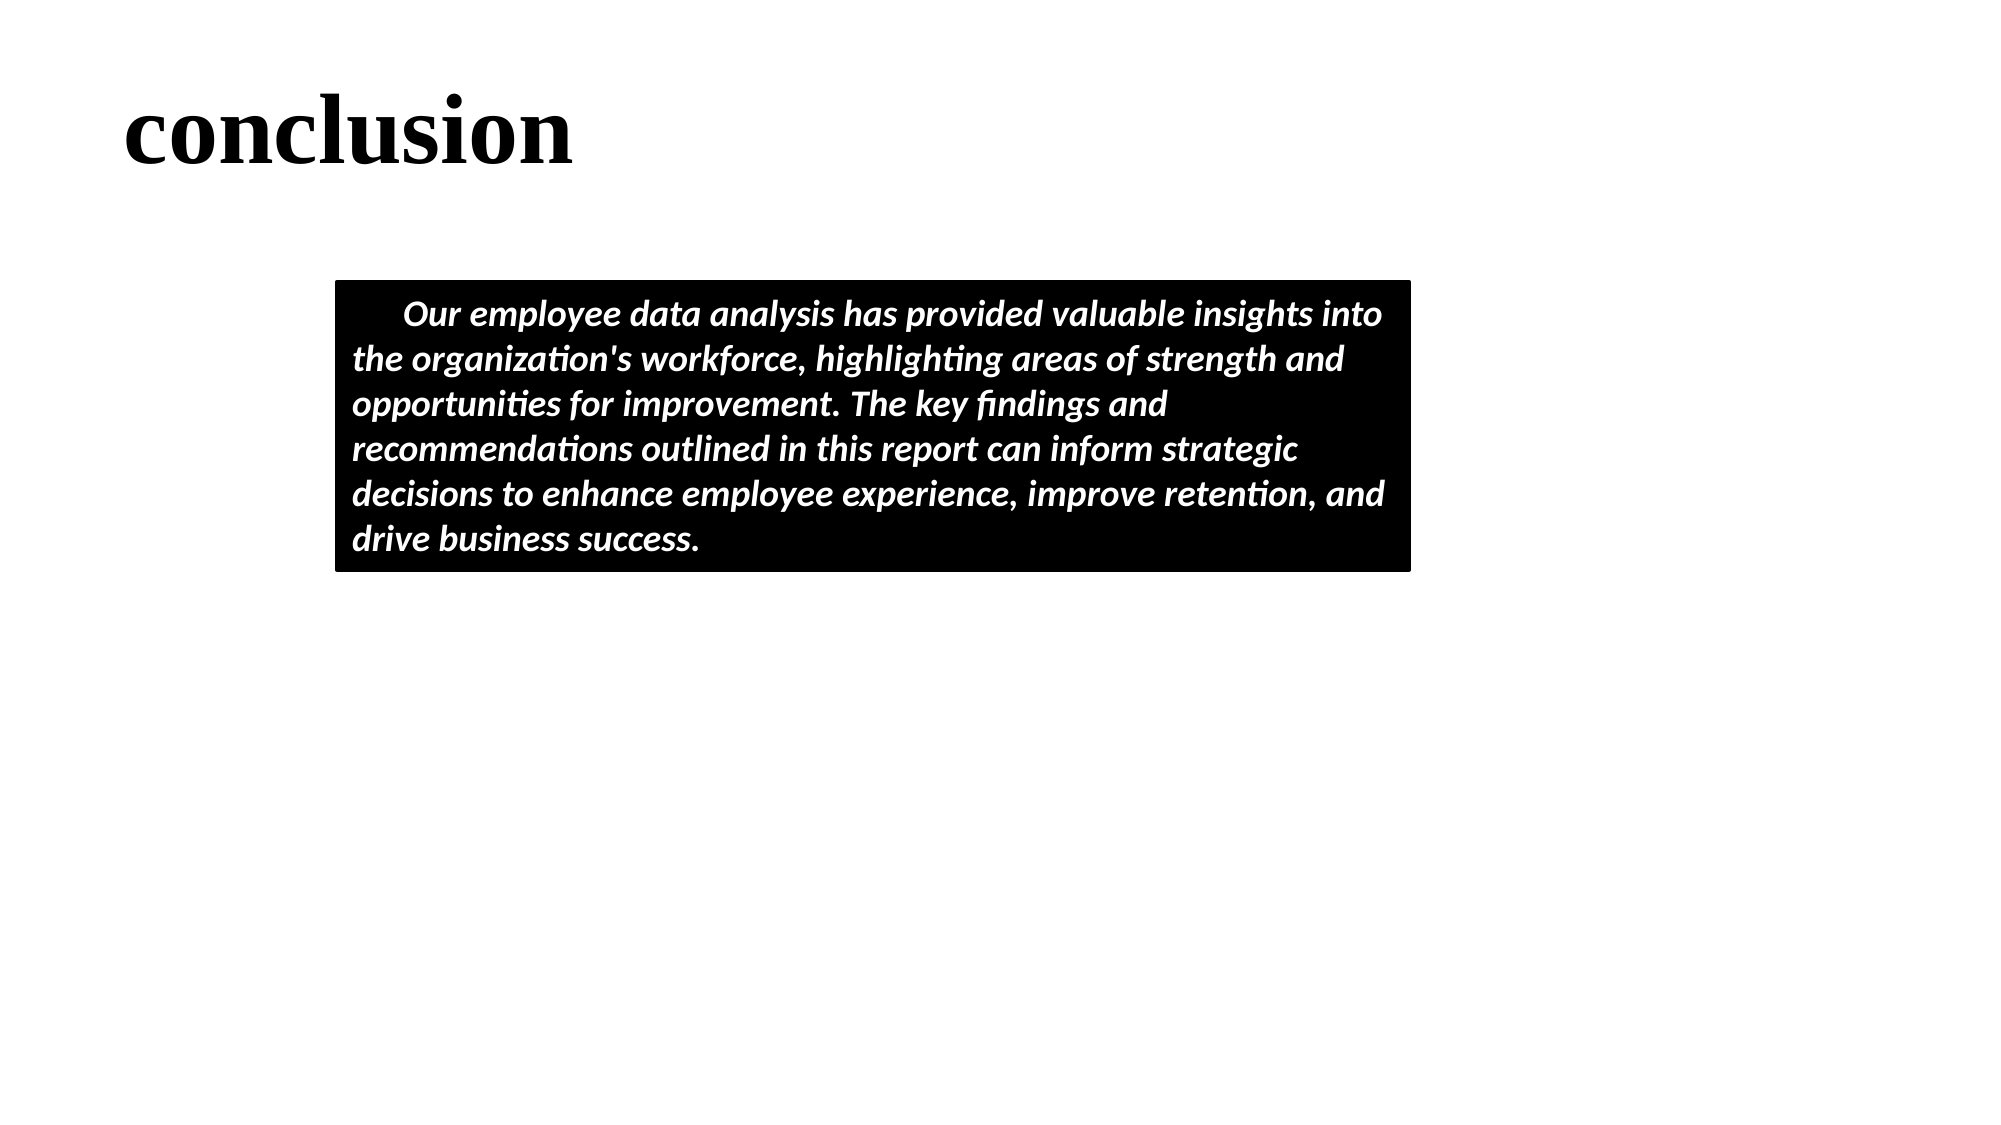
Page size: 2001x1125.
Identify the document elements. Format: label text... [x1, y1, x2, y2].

title conclusion [123, 63, 1877, 188]
text_box Our employee data analysis has provided valuable insights into the organization's workforce, highlighting areas of strength and opportunities for improvement. The key findings and recommendations outlined in this report can inform strategic decisions to enhance employee experience, improve retention, and drive business success. [337, 281, 1409, 570]
